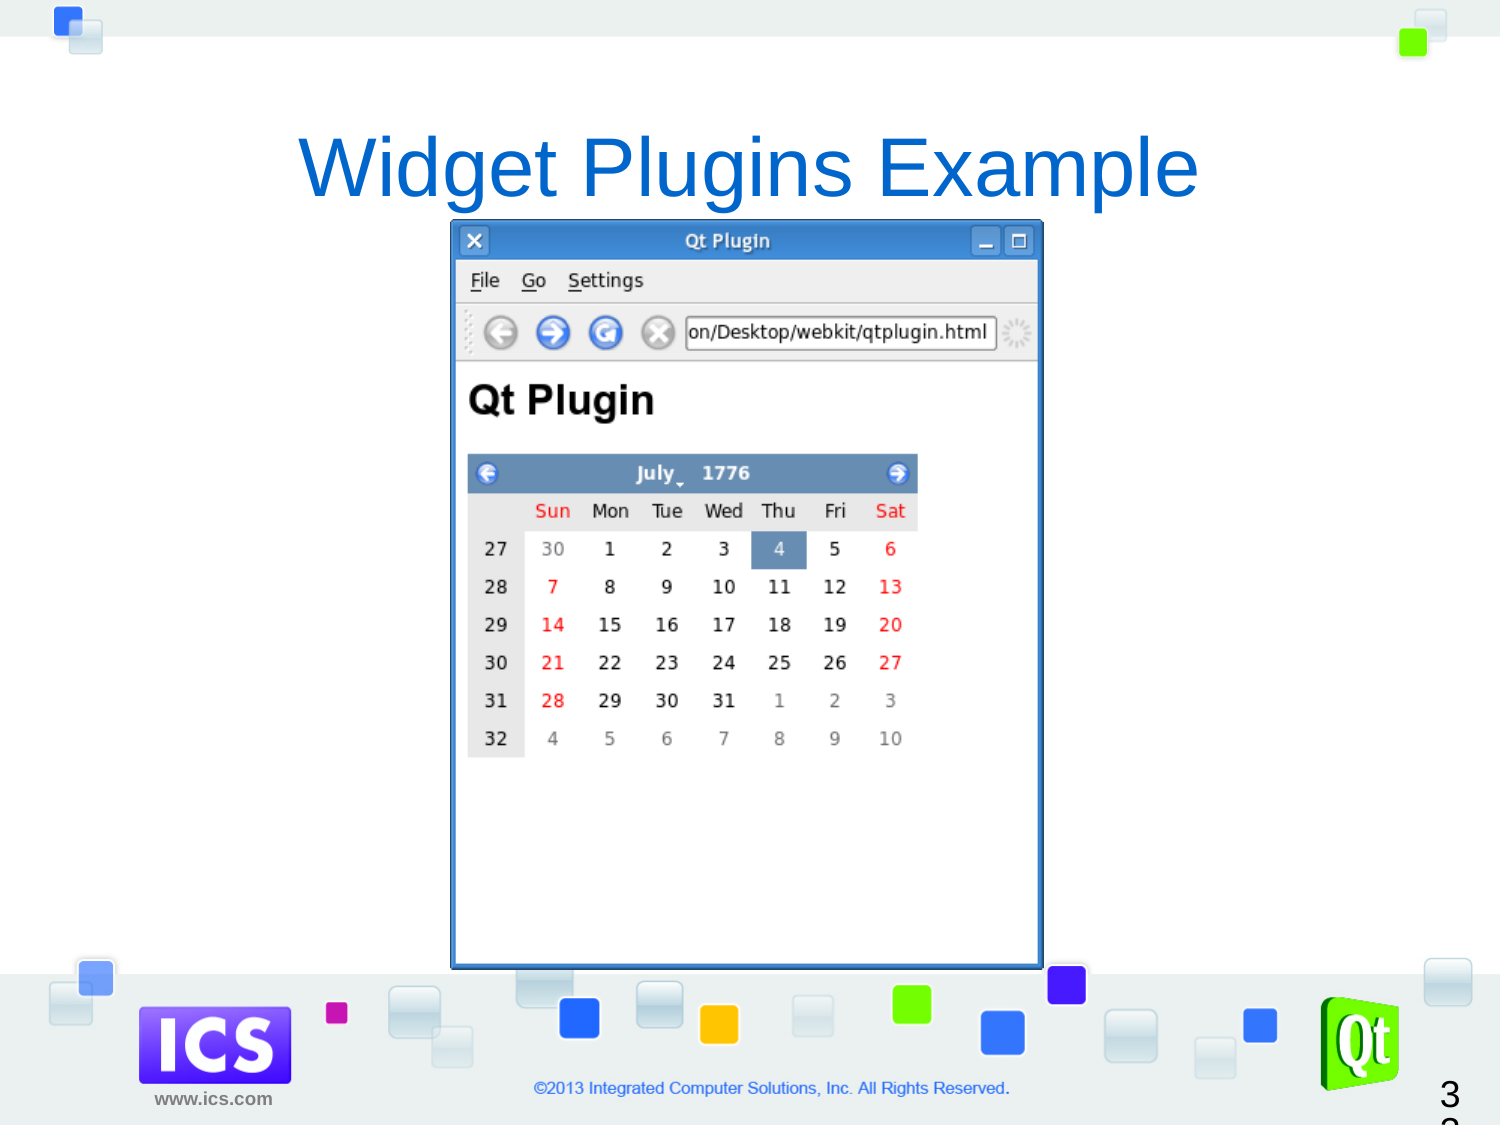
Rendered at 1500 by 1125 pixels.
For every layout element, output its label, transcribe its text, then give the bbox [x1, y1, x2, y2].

picture [0, 0, 1500, 62]
title Widget Plugins Example [112, 50, 1388, 292]
picture [0, 219, 1500, 1125]
picture [1444, 1121, 1454, 1125]
